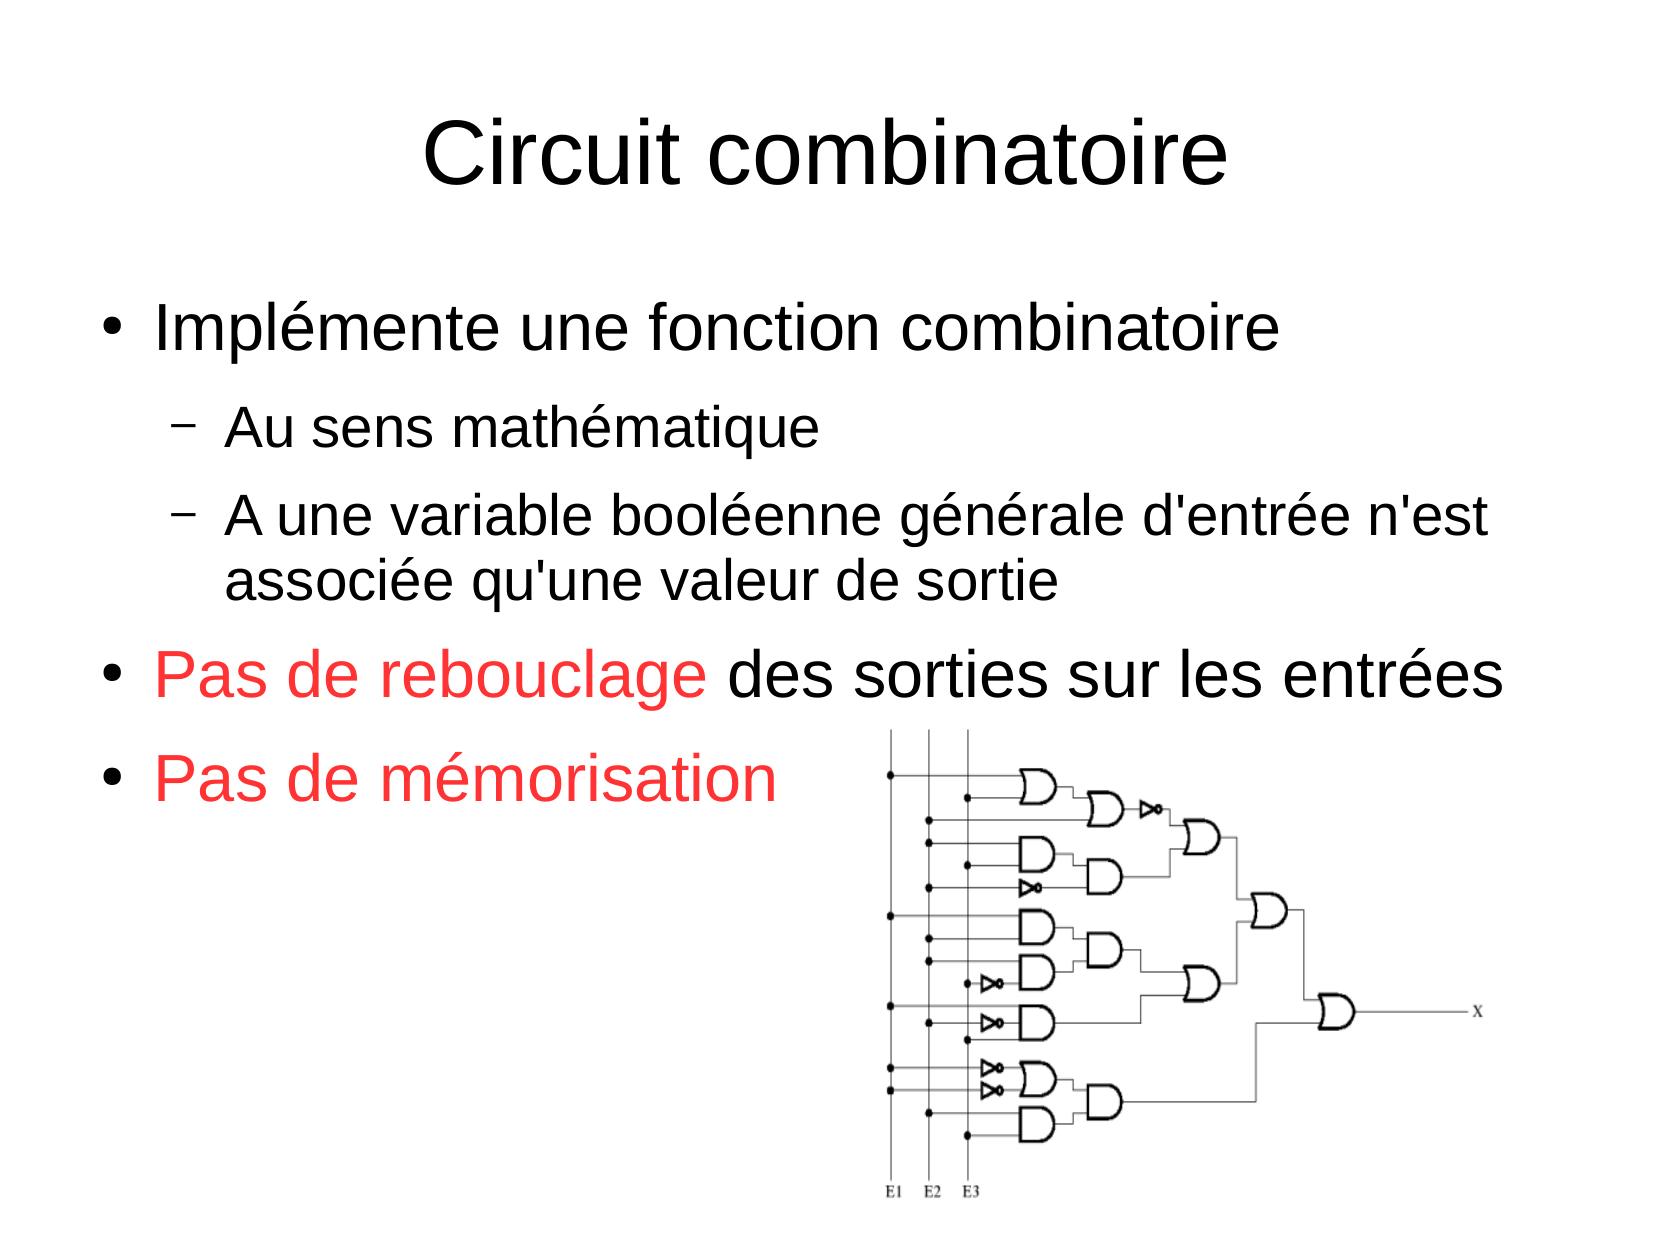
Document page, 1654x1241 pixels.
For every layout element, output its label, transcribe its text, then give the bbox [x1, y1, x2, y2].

picture [874, 720, 1489, 1205]
list Implémente une fonction combinatoire Au sens mathématique A une variable booléenne générale d'entrée n'est associée qu'une valeur de sortie Pas de rebouclage des sorties sur les entrées Pas de mémorisation [82, 290, 1538, 1109]
title Circuit combinatoire [82, 49, 1571, 257]
